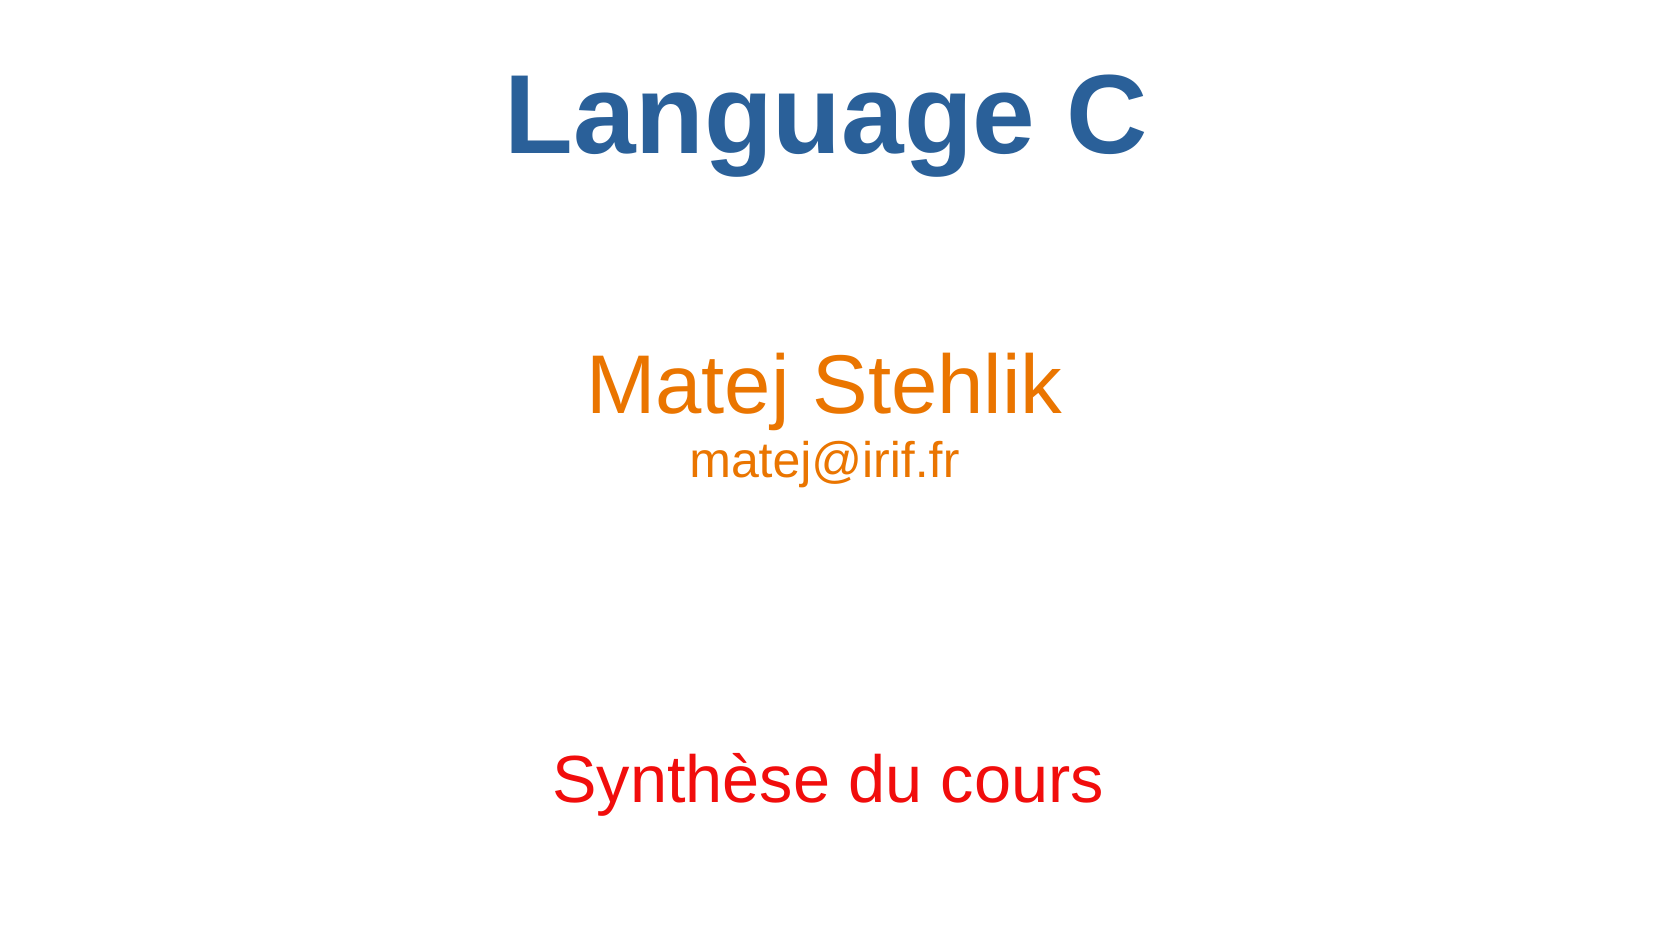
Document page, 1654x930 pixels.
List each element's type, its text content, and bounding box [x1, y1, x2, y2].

title Language C [82, 37, 1571, 193]
text_box Matej Stehlik matej@irif.fr [299, 331, 1350, 663]
list Synthèse du cours [157, 637, 1500, 907]
